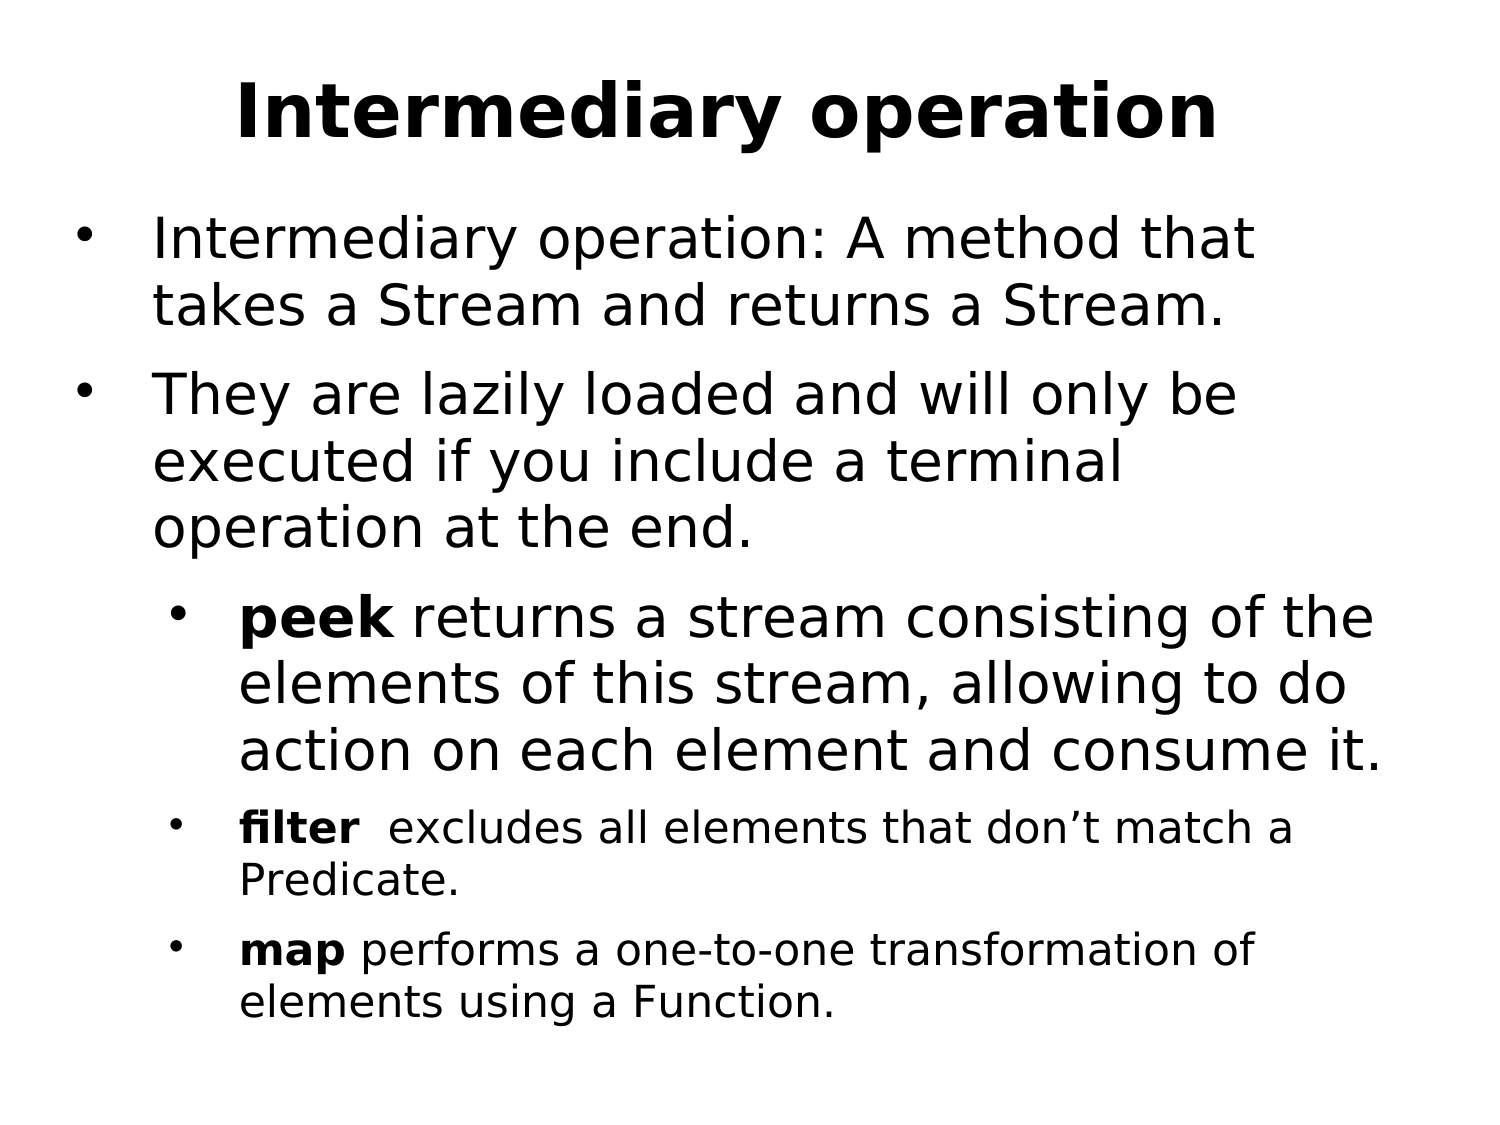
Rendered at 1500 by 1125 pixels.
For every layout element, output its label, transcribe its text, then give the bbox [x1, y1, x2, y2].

list Intermediary operation: A method that takes a Stream and returns a Stream. They are lazily loaded and will only be executed if you include a terminal operation at the end. peek returns a stream consisting of the elements of this stream, allowing to do action on each element and consume it. filter excludes all elements that don’t match a Predicate. map performs a one-to-one transformation of elements using a Function. [75, 204, 1395, 1075]
title Intermediary operation [75, 44, 1425, 177]
